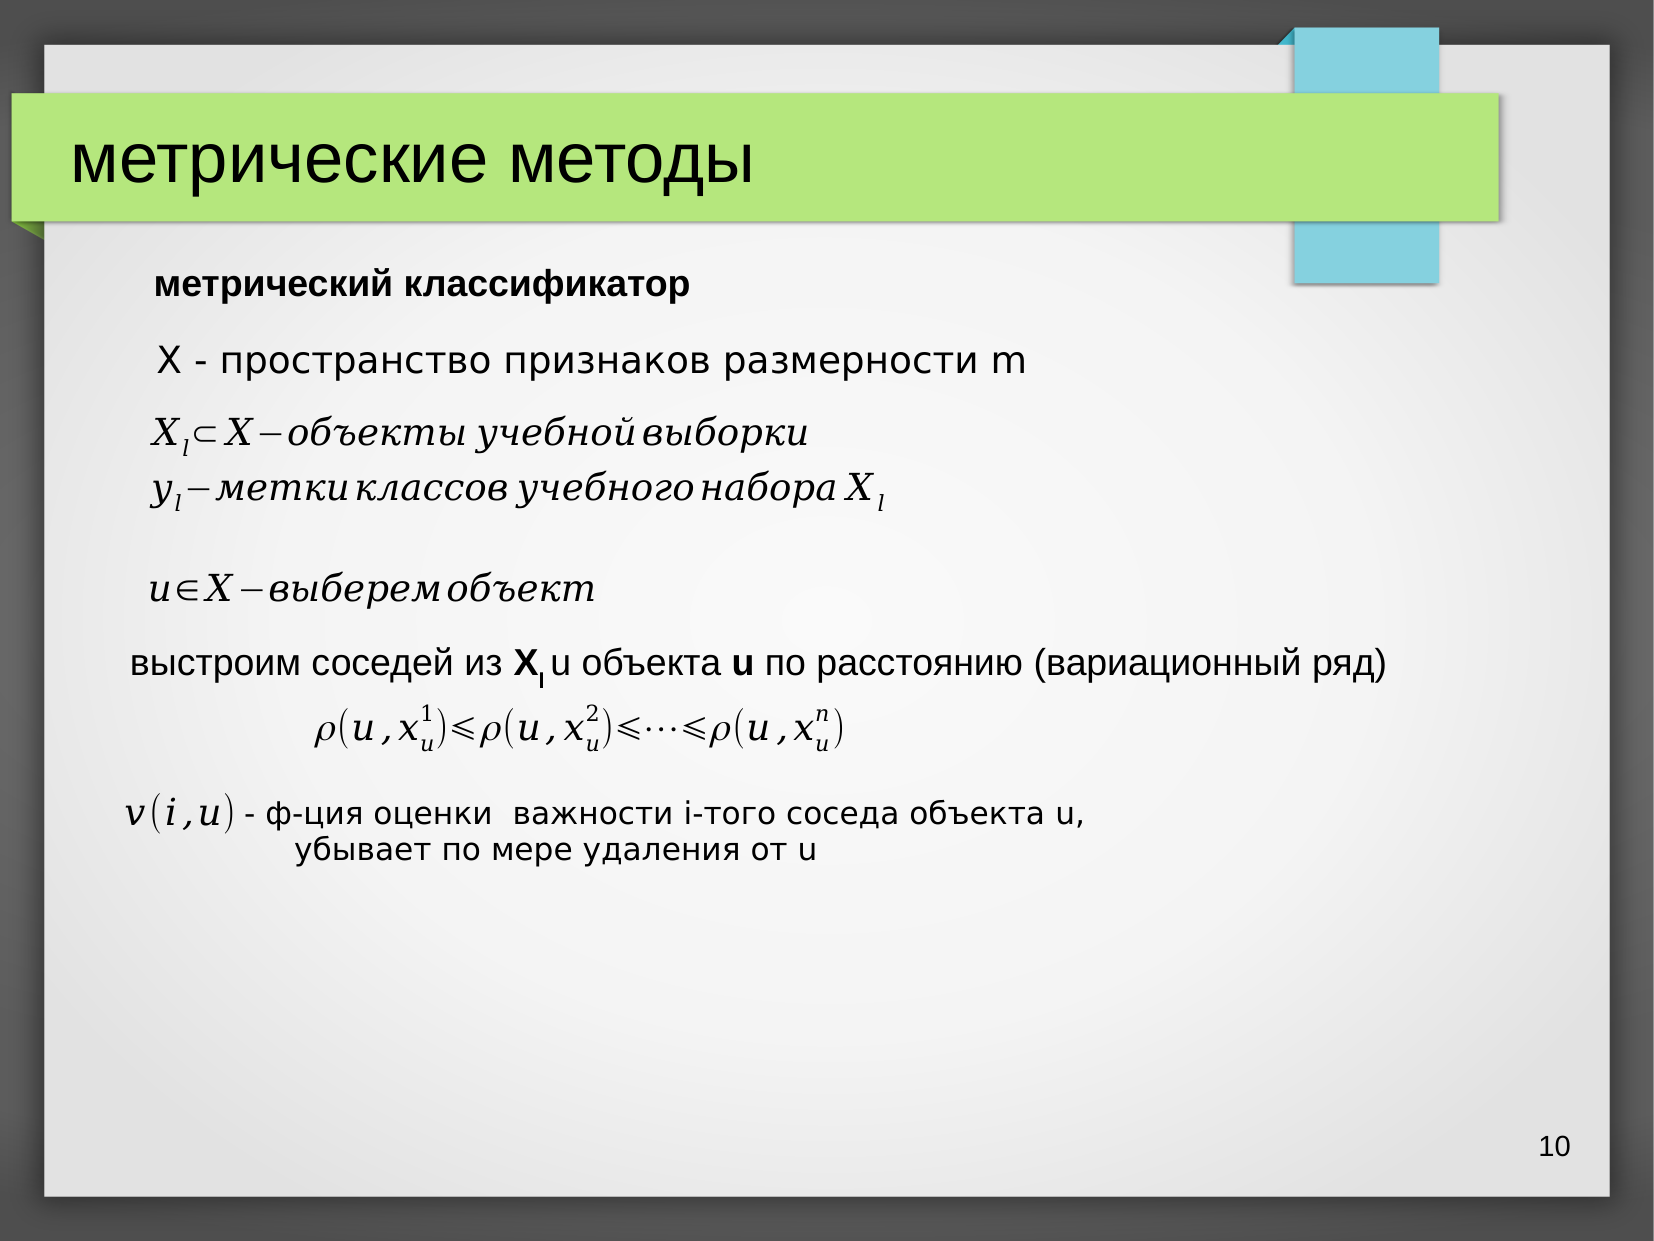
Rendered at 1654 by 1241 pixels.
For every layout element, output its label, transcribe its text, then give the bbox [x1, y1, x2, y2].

text_box выстроим соседей из Xl u объекта u по расстоянию (вариационный ряд) [129, 637, 1512, 697]
text_box - ф-ция оценки важности i-того соседа объекта u, убывает по мере удаления от u [219, 787, 1123, 879]
text_box X - пространство признаков размерности m [141, 331, 1043, 434]
subtitle метрический классификатор [153, 259, 815, 307]
chart [141, 466, 891, 516]
chart [141, 566, 604, 611]
chart [118, 791, 219, 837]
picture [0, 0, 1654, 1241]
chart [141, 434, 816, 461]
chart [307, 701, 851, 756]
title метрические методы [70, 118, 1205, 199]
